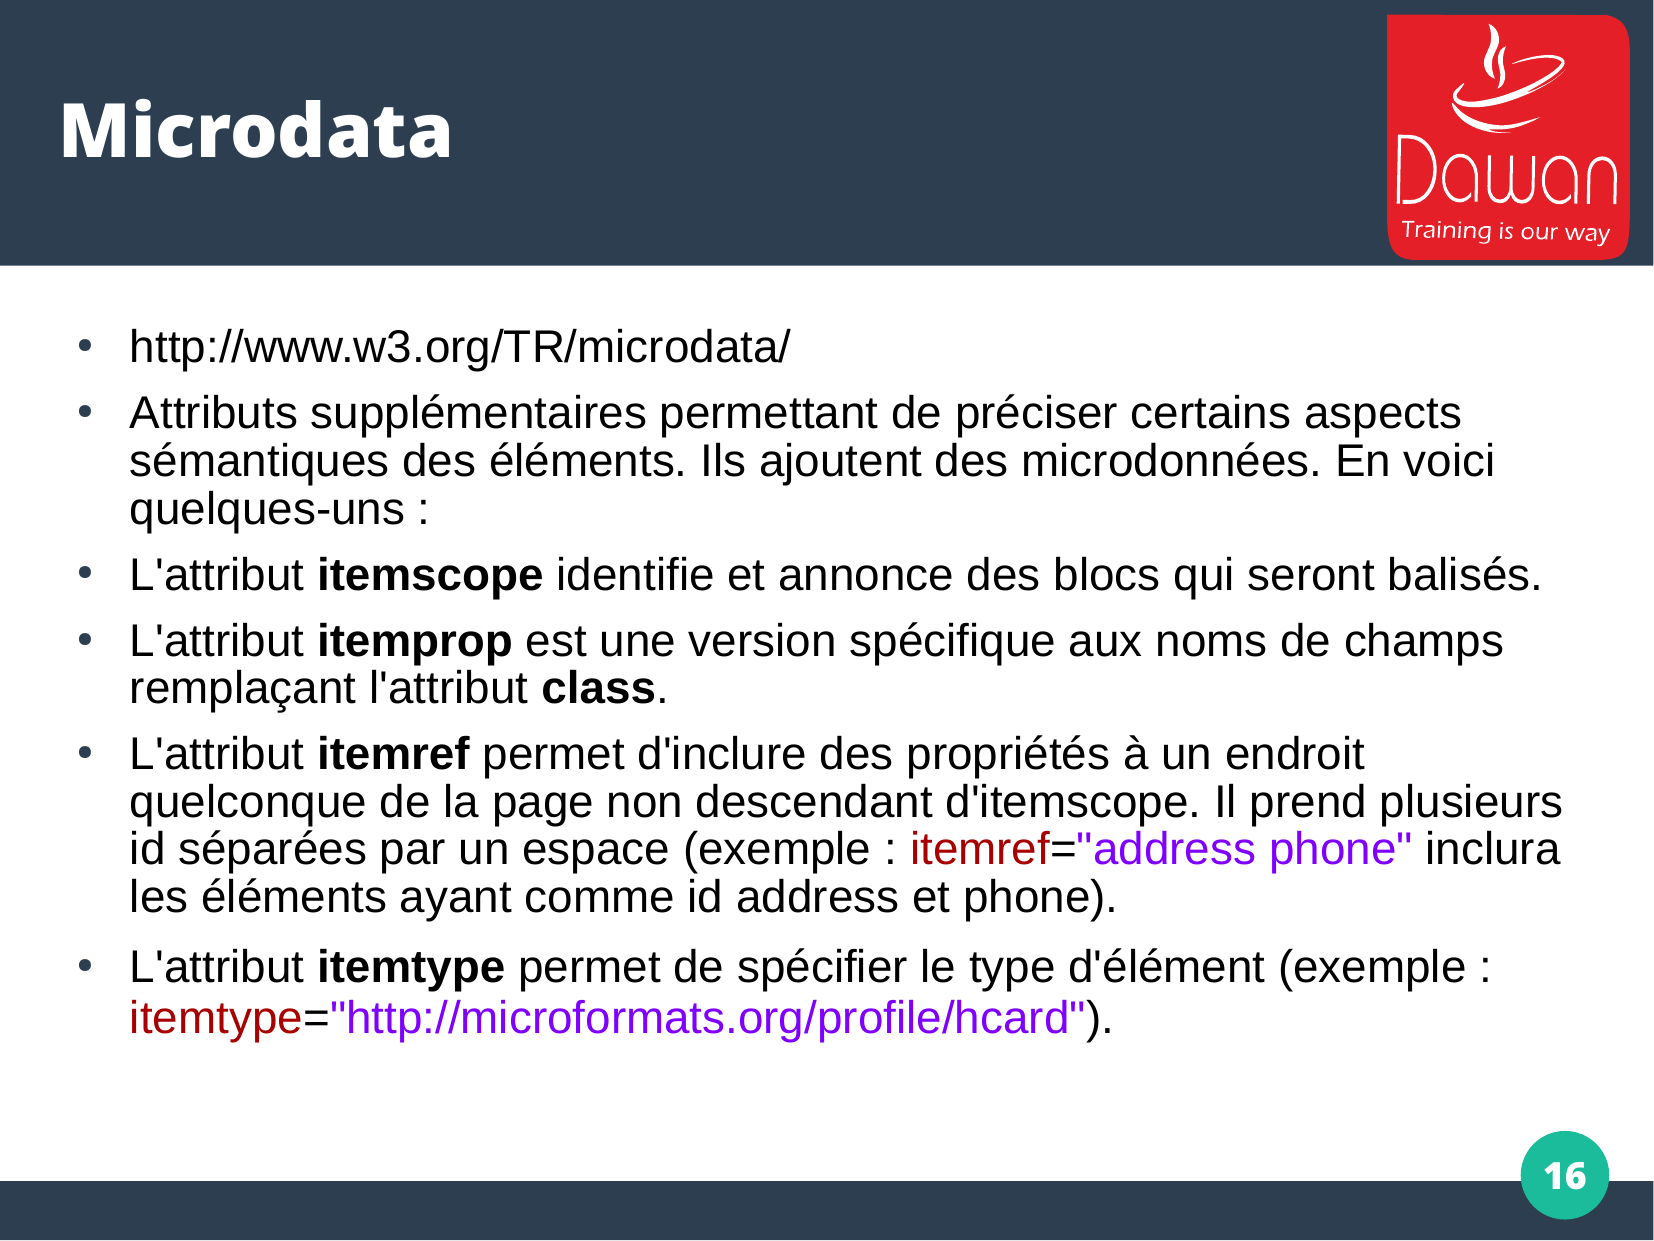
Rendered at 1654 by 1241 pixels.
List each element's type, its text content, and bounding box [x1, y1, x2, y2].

picture [1387, 14, 1630, 260]
title Microdata [59, 49, 1387, 207]
list http://www.w3.org/TR/microdata/ Attributs supplémentaires permettant de préciser certains aspects sémantiques des éléments. Ils ajoutent des microdonnées. En voici quelques-uns : L'attribut itemscope identifie et annonce des blocs qui seront balisés. L'attribut itemprop est une version spécifique aux noms de champs remplaçant l'attribut class. L'attribut itemref permet d'inclure des propriétés à un endroit quelconque de la page non descendant d'itemscope. Il prend plusieurs id séparées par un espace (exemple : itemref="address phone" inclura les éléments ayant comme id address et phone). L'attribut itemtype permet de spécifier le type d'élément (exemple : itemtype="http://microformats.org/profile/hcard"). [59, 324, 1595, 1152]
